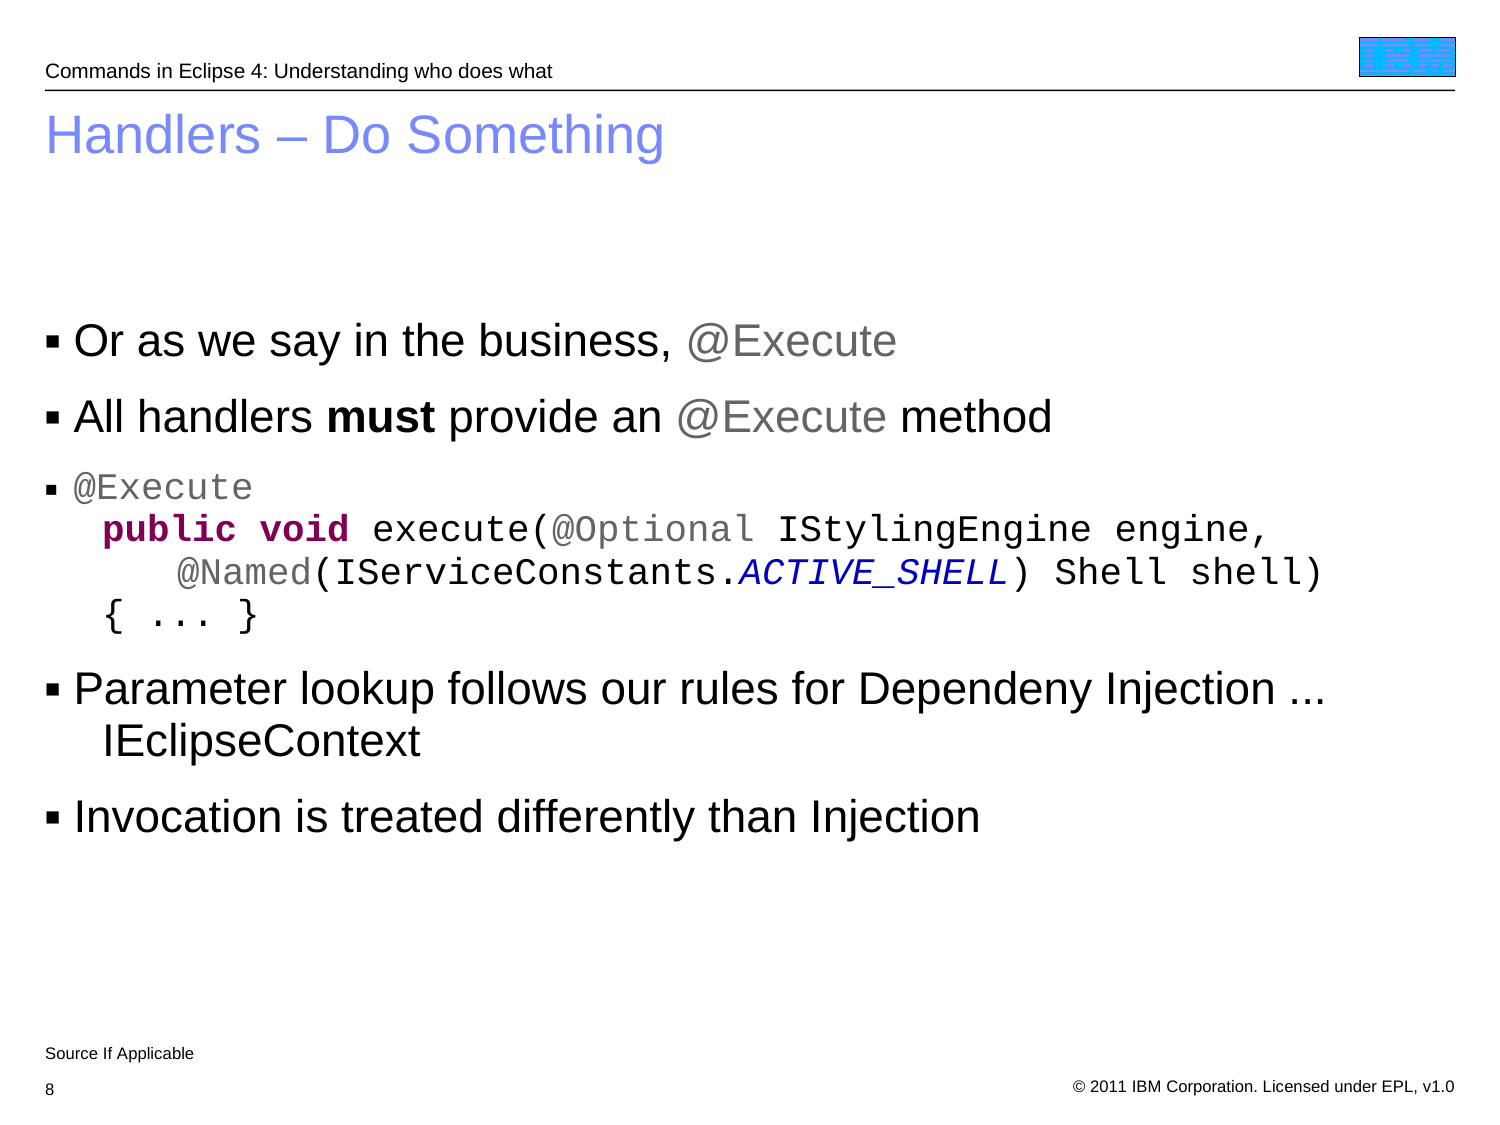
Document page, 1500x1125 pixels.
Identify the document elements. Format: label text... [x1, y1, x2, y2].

text_box Source If Applicable [30, 1021, 1441, 1072]
title Handlers – Do Something [30, 97, 1456, 218]
text_box Commands in Eclipse 4: Understanding who does what [30, 37, 1306, 83]
list Or as we say in the business, @Execute All handlers must provide an @Execute method @Execute public void execute(@Optional IStylingEngine engine, @Named(IServiceConstants.ACTIVE_SHELL) Shell shell) { ... } Parameter lookup follows our rules for Dependeny Injection ... IEclipseContext Invocation is treated differently than Injection [30, 307, 1456, 1058]
